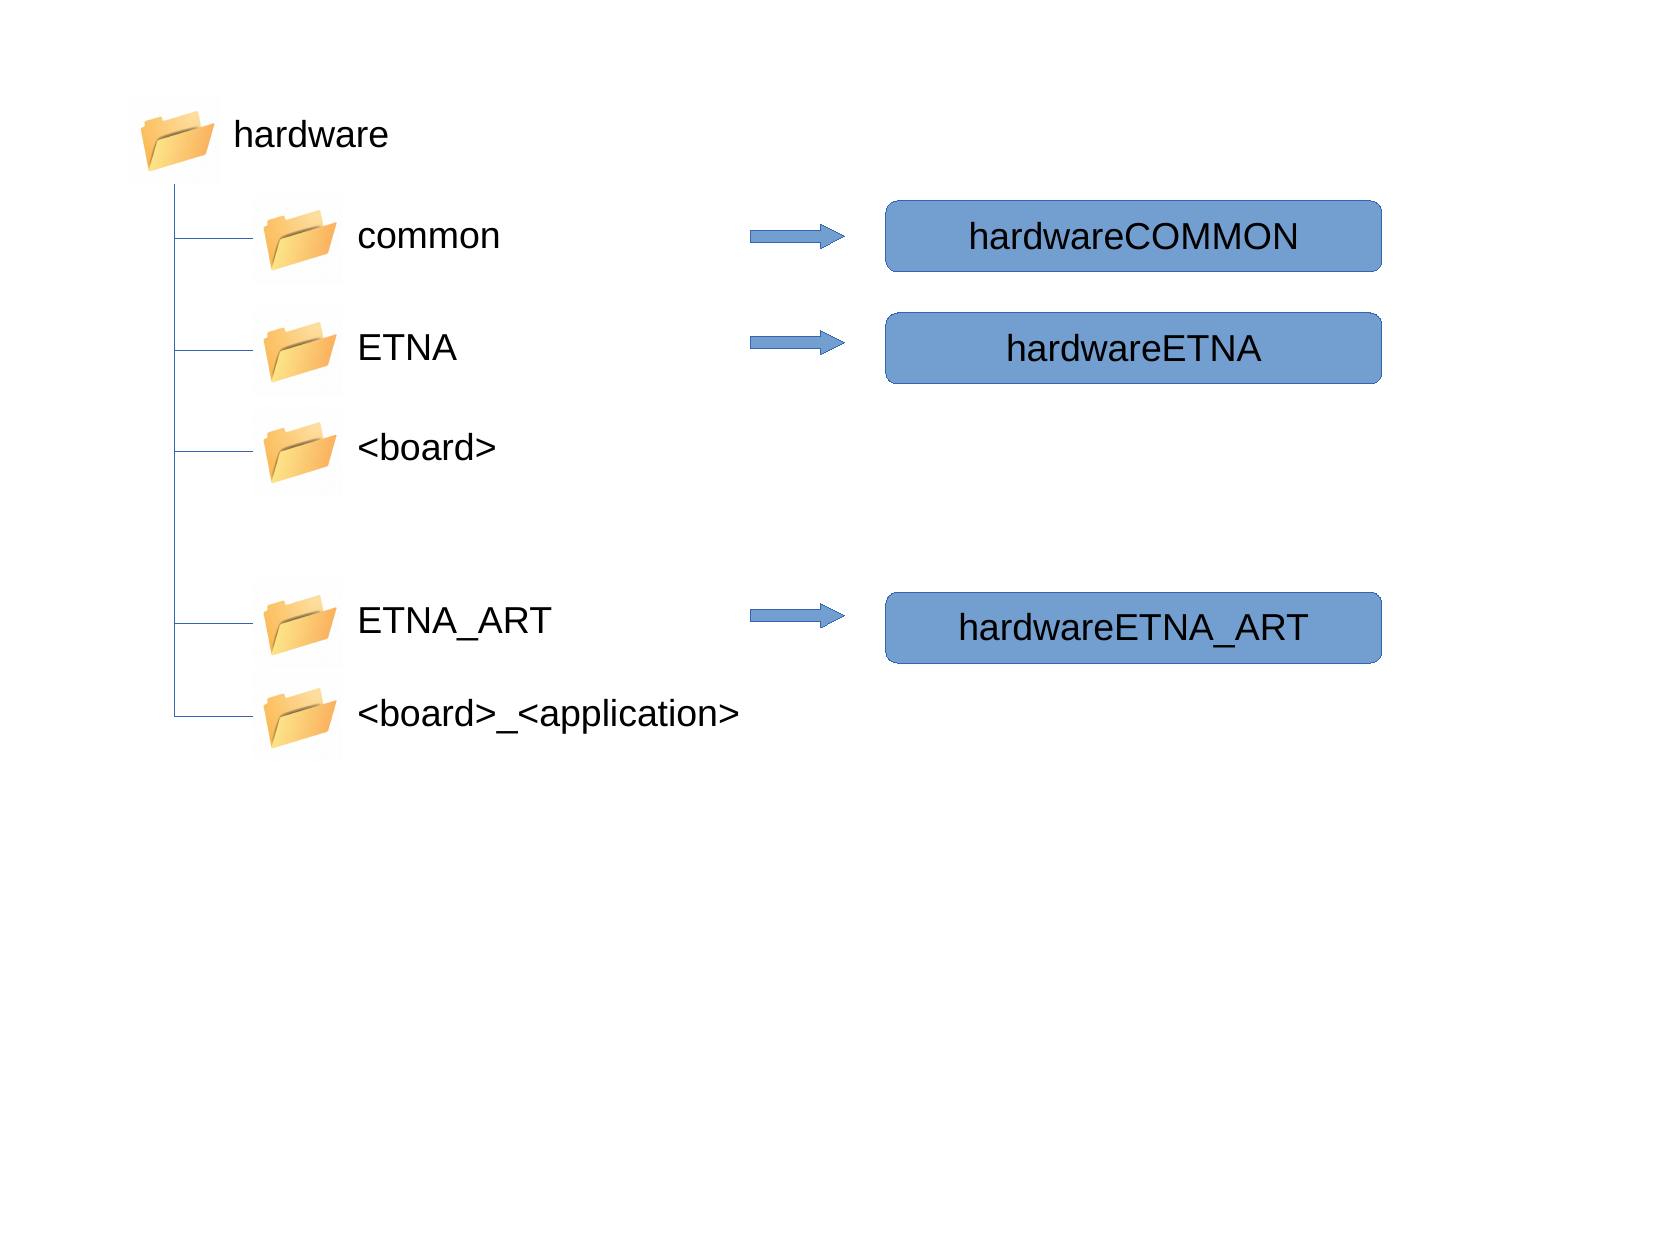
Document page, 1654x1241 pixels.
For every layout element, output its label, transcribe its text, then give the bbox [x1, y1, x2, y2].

picture [252, 305, 343, 396]
picture [252, 405, 343, 497]
text_box hardware [218, 106, 899, 164]
picture [252, 193, 343, 284]
text_box hardwareETNA_ART [885, 592, 1382, 664]
text_box [750, 603, 845, 628]
picture [129, 94, 221, 185]
text_box ETNA_ART [342, 592, 579, 649]
text_box <board>_<application> [342, 685, 804, 742]
text_box [750, 330, 845, 355]
text_box [750, 224, 845, 249]
text_box hardwareCOMMON [885, 200, 1382, 272]
text_box hardwareETNA [885, 312, 1382, 384]
text_box <board> [342, 419, 512, 477]
picture [252, 671, 343, 762]
text_box common [342, 206, 516, 264]
picture [252, 578, 343, 669]
text_box ETNA [342, 318, 473, 376]
